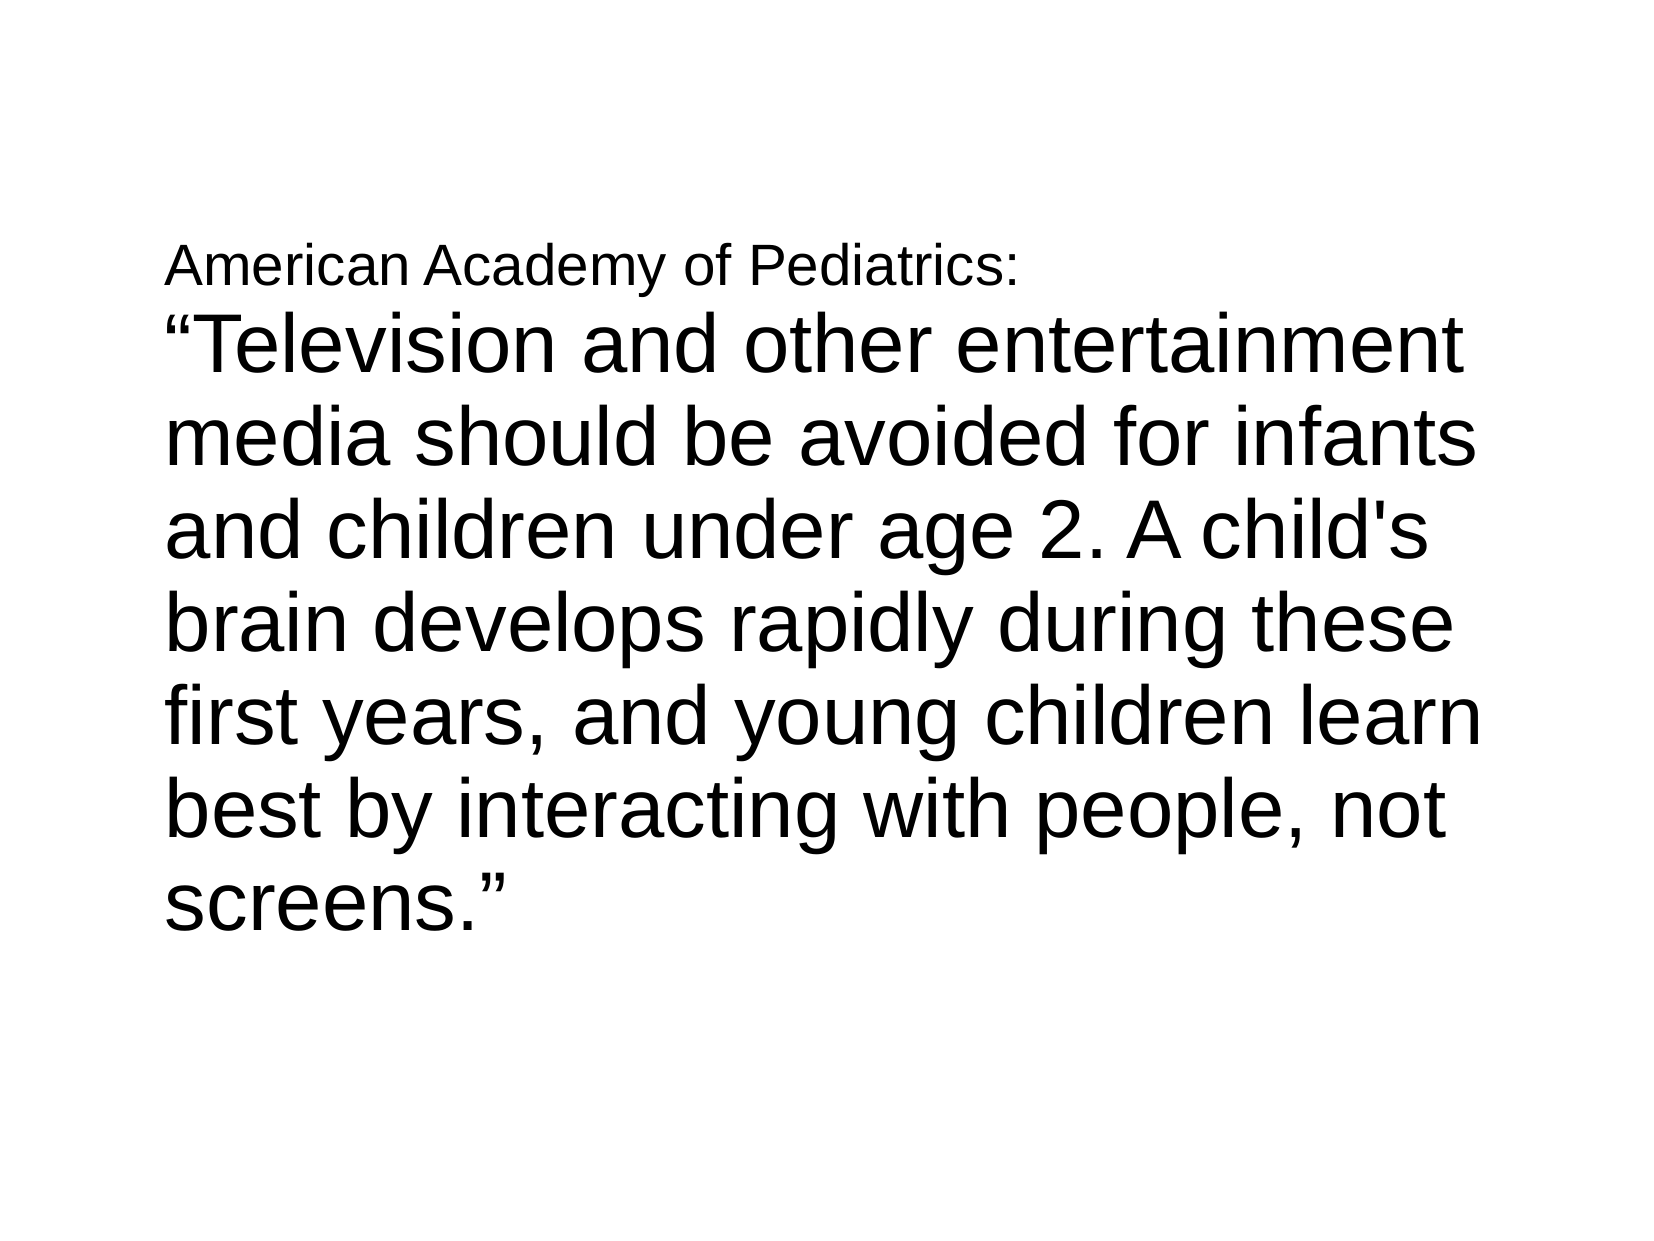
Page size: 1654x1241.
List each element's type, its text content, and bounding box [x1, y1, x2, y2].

text_box American Academy of Pediatrics: “Television and other entertainment media should be avoided for infants and children under age 2. A child's brain develops rapidly during these first years, and young children learn best by interacting with people, not screens.” [150, 225, 1501, 976]
